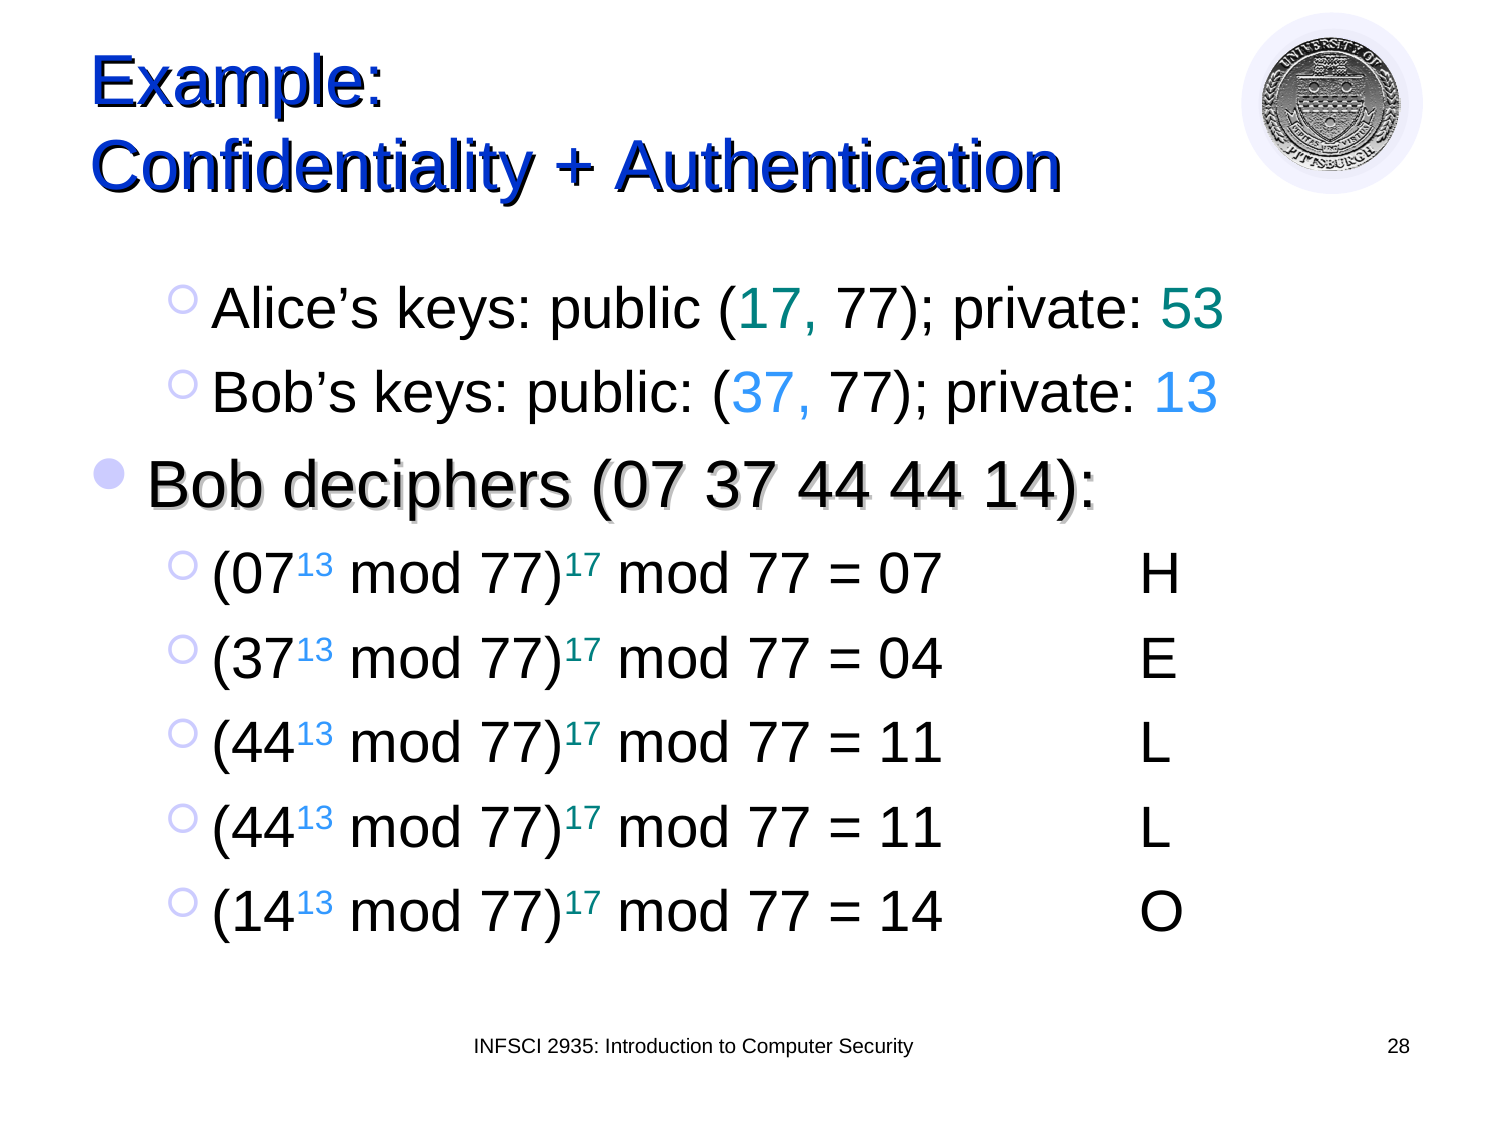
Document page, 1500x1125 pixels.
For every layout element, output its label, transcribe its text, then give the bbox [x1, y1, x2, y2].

list Alice’s keys: public (17, 77); private: 53 Bob’s keys: public: (37, 77); private: 13 Bob deciphers (07 37 44 44 14): (0713 mod 77)17 mod 77 = 07 H (3713 mod 77)17 mod 77 = 04 E (4413 mod 77)17 mod 77 = 11 L (4413 mod 77)17 mod 77 = 11 L (1413 mod 77)17 mod 77 = 14 O [75, 262, 1426, 1006]
title Example: Confidentiality + Authentication [75, 24, 1426, 213]
